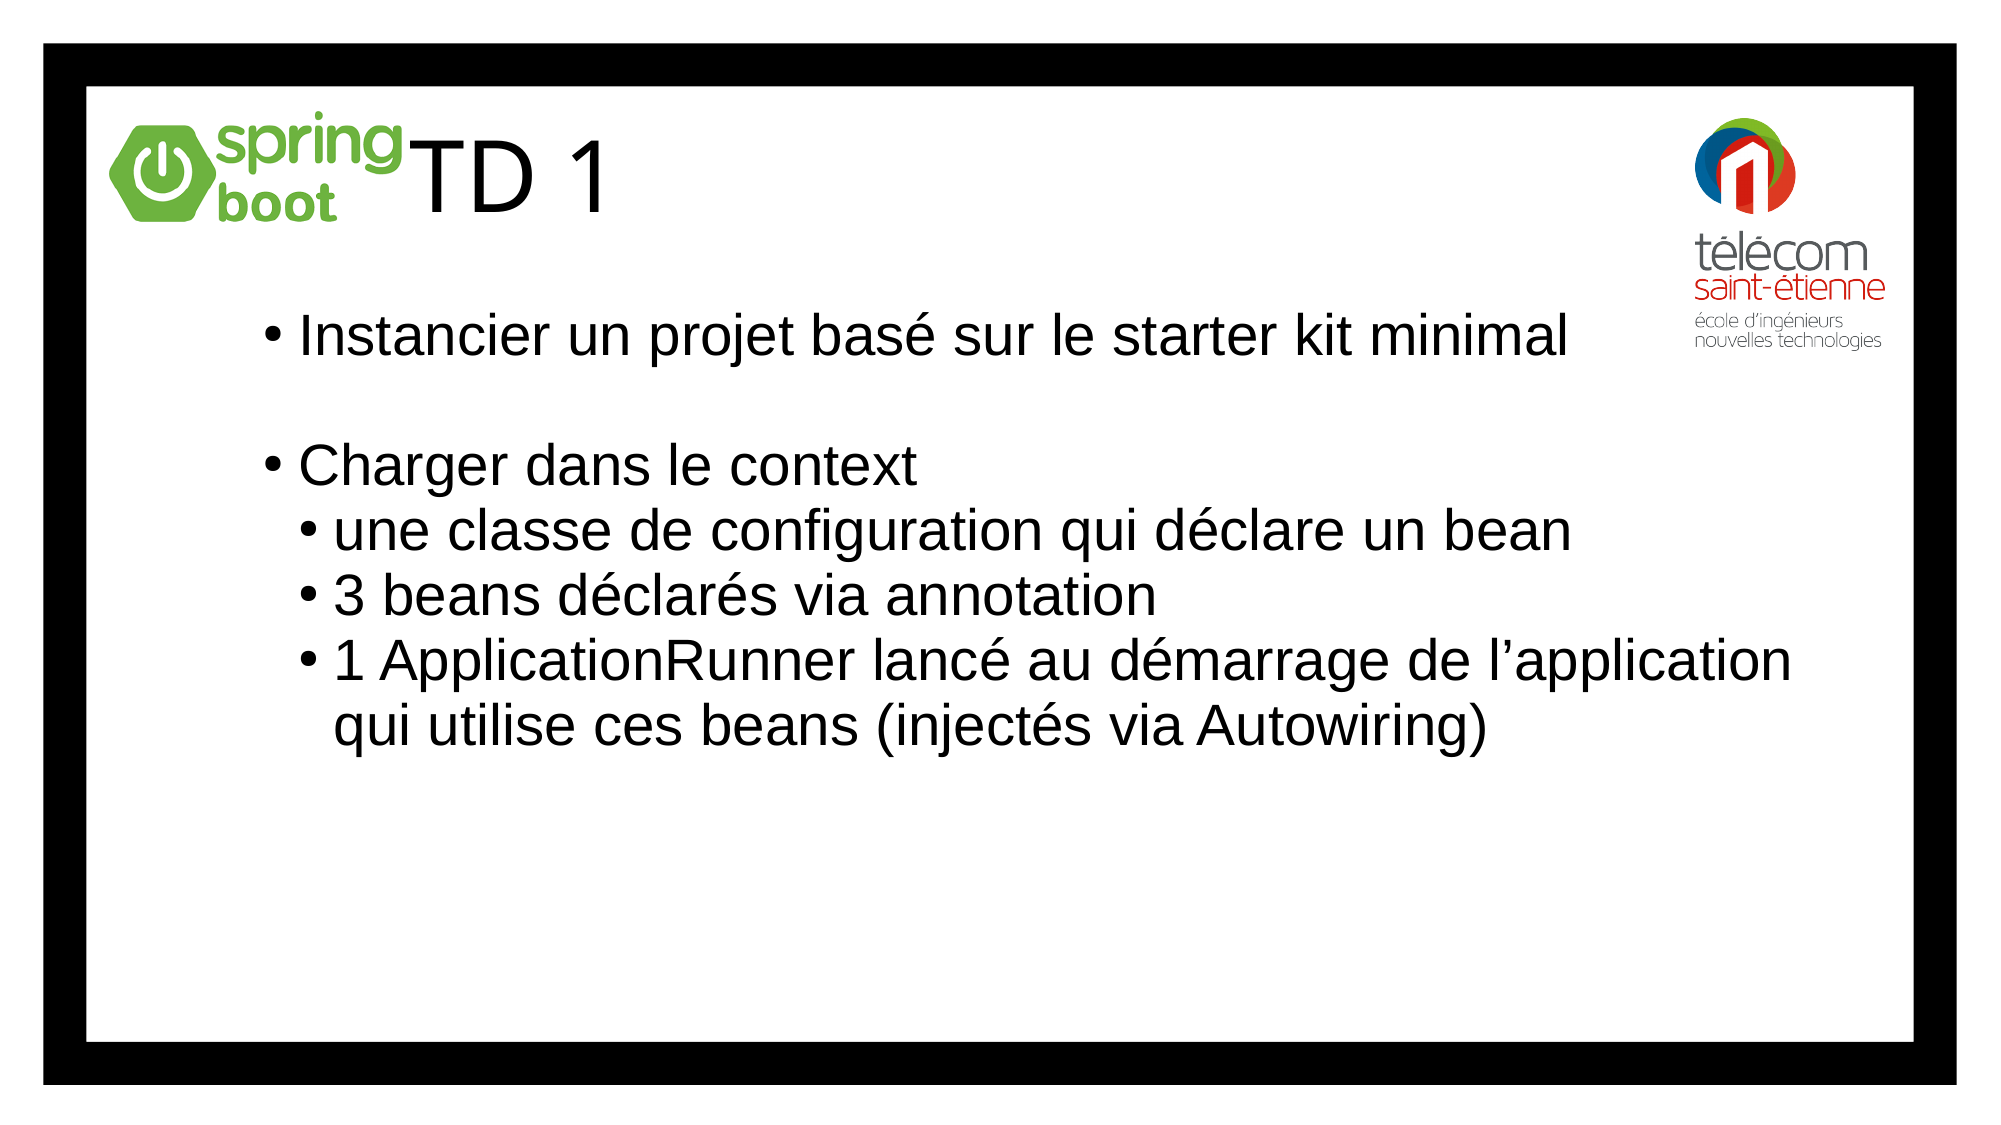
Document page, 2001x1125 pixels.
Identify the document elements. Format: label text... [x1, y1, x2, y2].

title TD 1 [389, 105, 1869, 272]
text_box Instancier un projet basé sur le starter kit minimal Charger dans le context une classe de configuration qui déclare un bean 3 beans déclarés via annotation 1 ApplicationRunner lancé au démarrage de l’application qui utilise ces beans (injectés via Autowiring) [248, 295, 1878, 1028]
picture [106, 94, 406, 252]
picture [1695, 118, 1885, 351]
